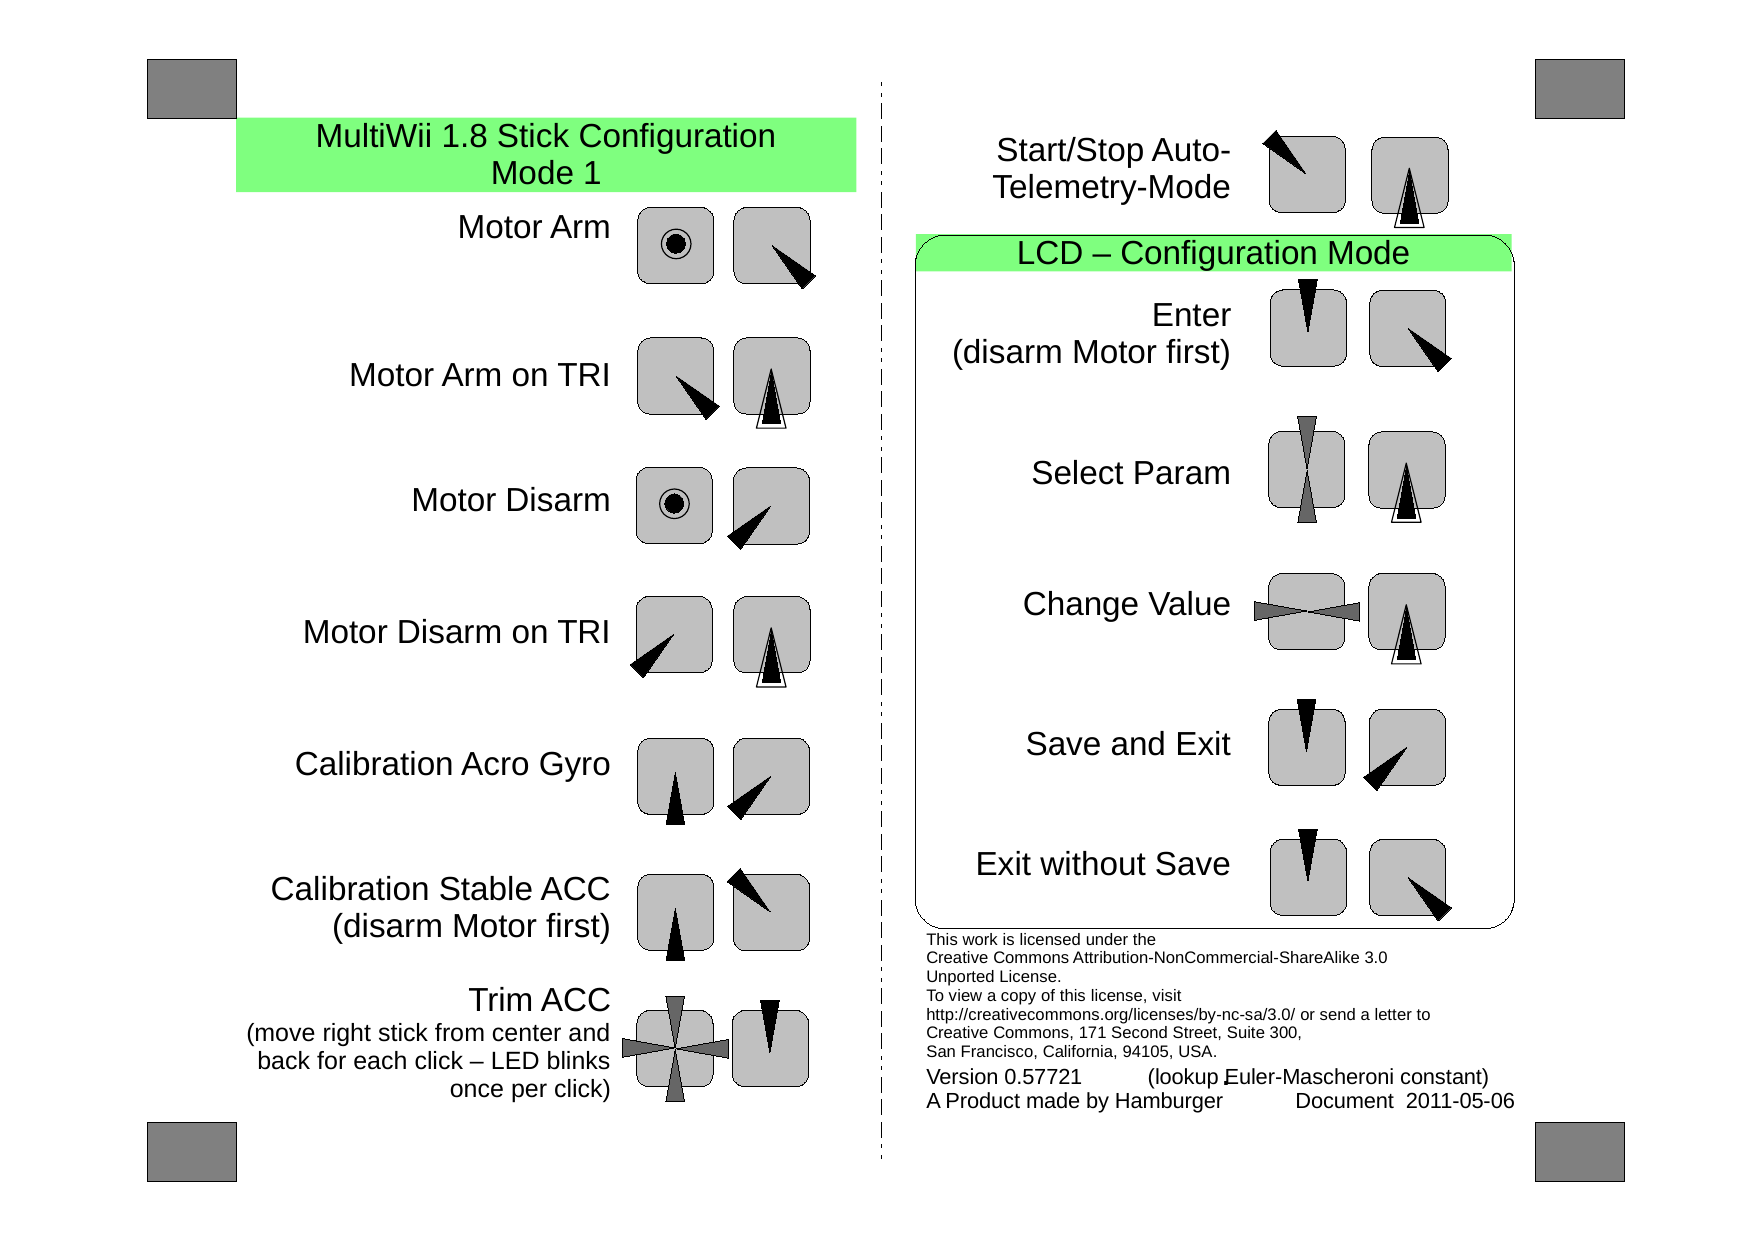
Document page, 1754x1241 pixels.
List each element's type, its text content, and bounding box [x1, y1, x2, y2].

text_box [637, 738, 714, 825]
text_box [761, 634, 781, 683]
text_box [733, 596, 811, 673]
text_box [1371, 137, 1449, 214]
text_box [637, 874, 714, 961]
title MultiWii 1.8 Stick Configuration Mode 1 [236, 117, 857, 193]
text_box [1535, 1122, 1625, 1182]
text_box [1399, 174, 1419, 224]
text_box [761, 375, 781, 424]
text_box Enter (disarm Motor first) Select Param Change Value Save and Exit Exit without Save . [862, 289, 1247, 1102]
text_box [1270, 279, 1347, 367]
text_box Start/Stop Auto-Telemetry-Mode [862, 124, 1247, 214]
text_box This work is licensed under the Creative Commons Attribution-NonCommercial-ShareAlike 3.0 Unported License. To view a copy of this license, visit http://creativecommons.org/licenses/by-nc-sa/3.0/ or send a letter to Creative Commons, 171 Second Street, Suite 300, San Francisco, California, 94105, USA. [911, 922, 1447, 1067]
title LCD – Configuration Mode [915, 234, 1512, 272]
text_box [727, 738, 810, 820]
text_box [630, 596, 713, 678]
text_box [1369, 839, 1452, 921]
text_box [727, 467, 810, 550]
text_box Version 0.57721 (lookup Euler-Mascheroni constant) A Product made by Hamburger Document 2011-05-06 [911, 1057, 1533, 1121]
text_box [1363, 709, 1446, 791]
text_box [1369, 290, 1452, 372]
text_box [1262, 130, 1346, 213]
text_box Motor Arm Motor Arm on TRI Motor Disarm Motor Disarm on TRI Calibration Acro Gyro Calibration Stable ACC (disarm Motor first) Trim ACC (move right stick from center and back for each click – LED blinks once per click) [224, 200, 626, 1115]
text_box [622, 996, 729, 1102]
text_box [637, 207, 714, 284]
text_box [1396, 469, 1416, 519]
text_box [1268, 416, 1345, 523]
text_box [1535, 59, 1625, 119]
text_box [732, 1000, 809, 1087]
text_box [1254, 573, 1360, 650]
text_box [1368, 431, 1446, 509]
text_box [733, 337, 811, 415]
text_box [1270, 829, 1347, 916]
text_box [1368, 573, 1446, 650]
text_box [1396, 611, 1416, 660]
text_box [1268, 699, 1346, 786]
text_box [733, 207, 816, 289]
text_box [727, 868, 810, 951]
text_box [637, 337, 720, 420]
text_box [147, 59, 237, 119]
text_box [147, 1122, 237, 1182]
text_box [636, 467, 713, 544]
